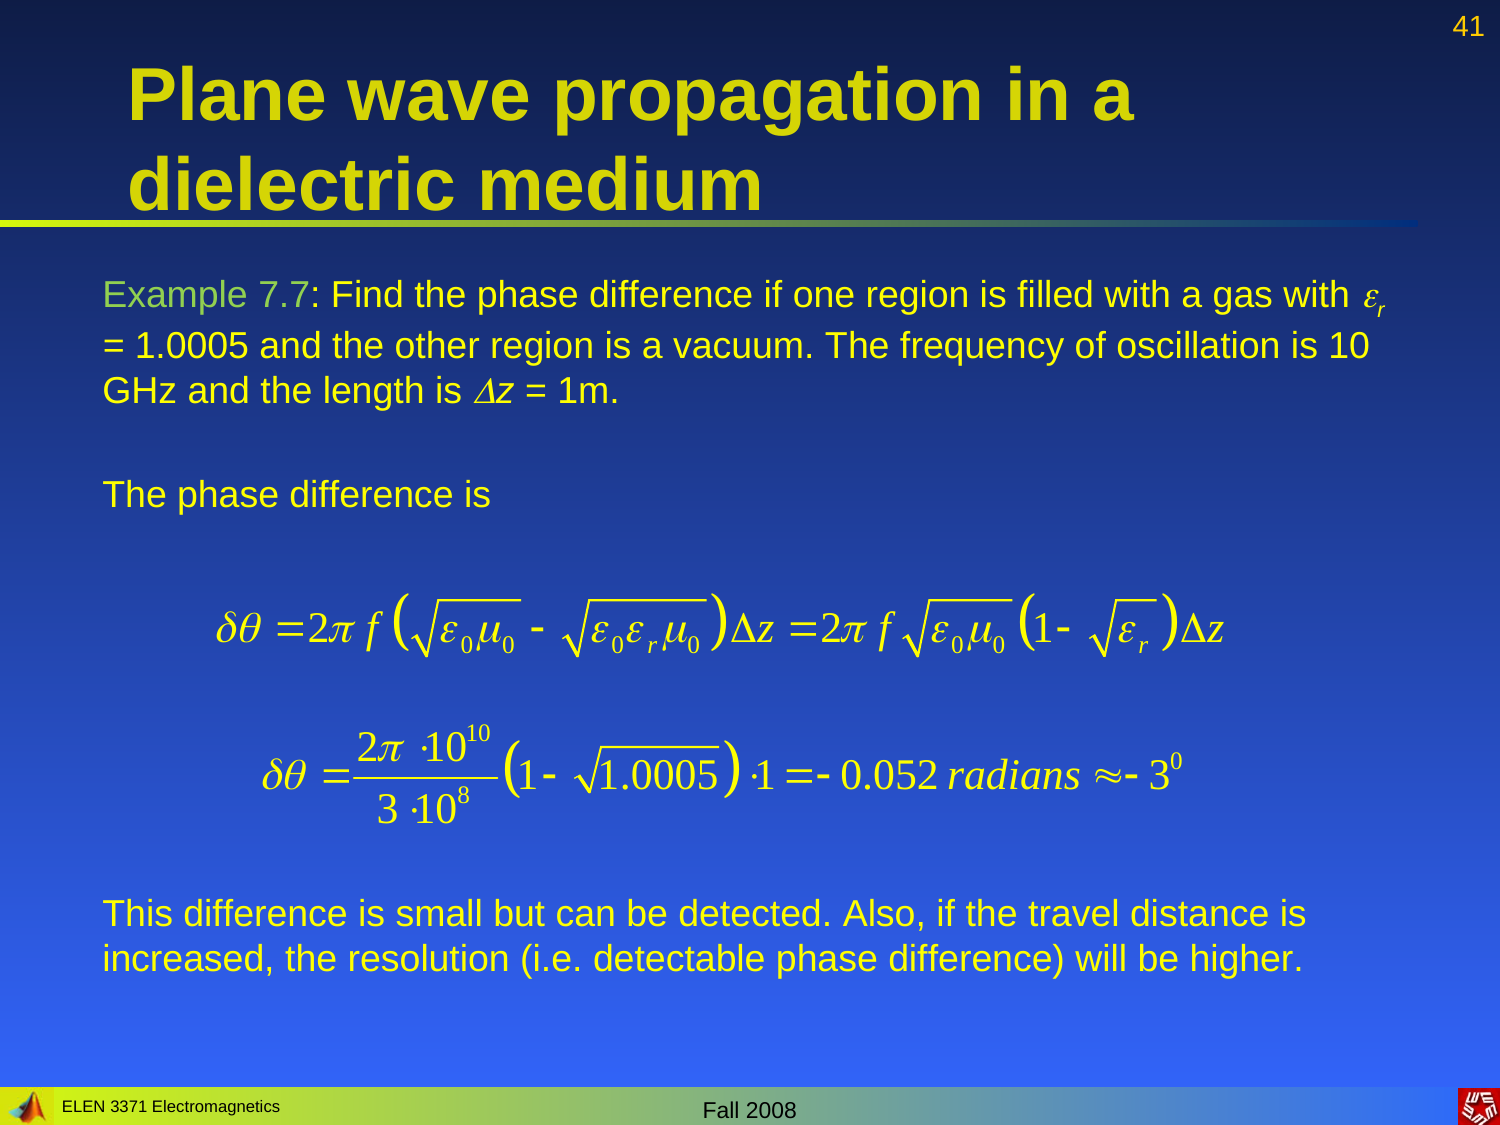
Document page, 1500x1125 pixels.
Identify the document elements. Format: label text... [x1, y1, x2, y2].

chart [255, 712, 1190, 833]
picture [0, 1087, 54, 1125]
title Plane wave propagation in a dielectric medium [112, 37, 1388, 201]
text_box The phase difference is [87, 462, 1388, 523]
text_box Example 7.7: Find the phase difference if one region is filled with a gas with r = 1.0005 and the other region is a vacuum. The frequency of oscillation is 10 GHz and the length is z = 1m. [87, 262, 1426, 420]
text_box This difference is small but can be detected. Also, if the travel distance is increased, the resolution (i.e. detectable phase difference) will be higher. [87, 881, 1401, 987]
chart [210, 587, 1235, 676]
picture [1458, 1088, 1500, 1125]
